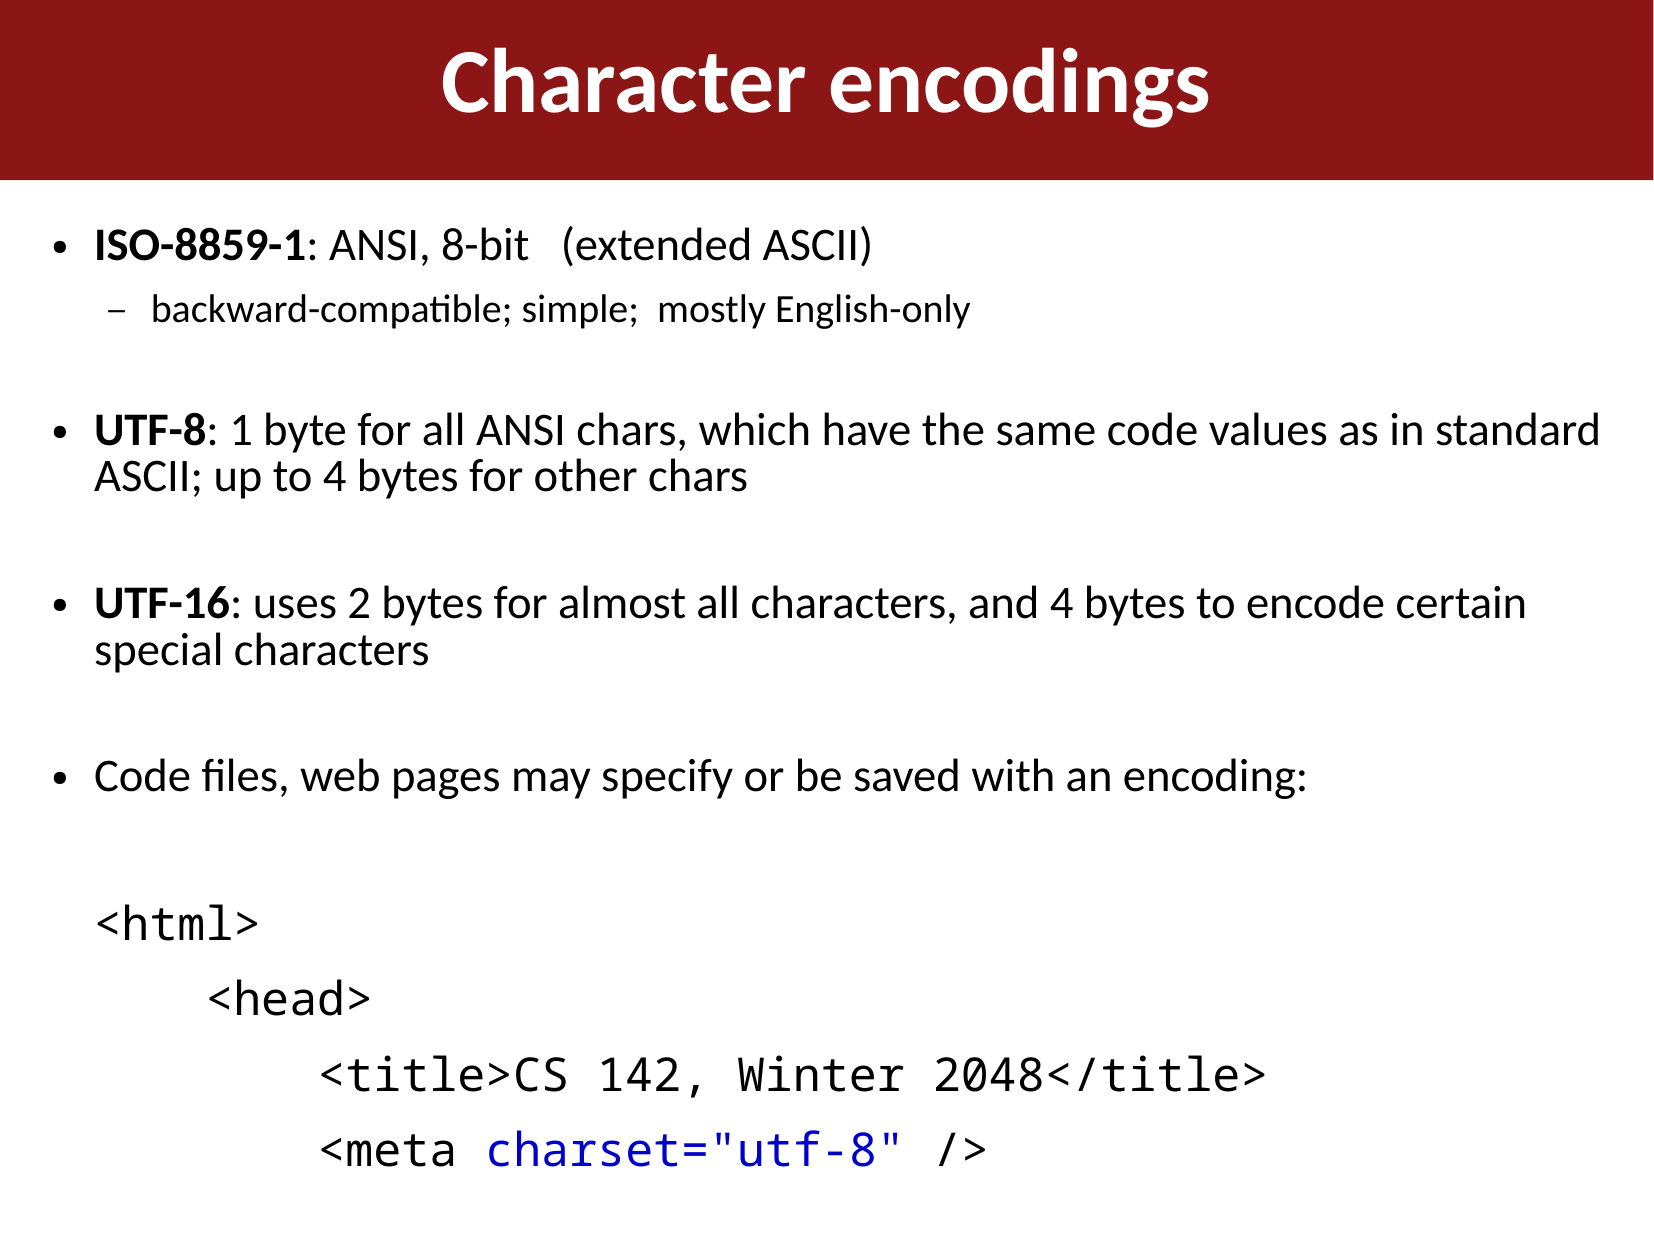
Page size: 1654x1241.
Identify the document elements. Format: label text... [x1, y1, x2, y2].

list ISO-8859-1: ANSI, 8-bit (extended ASCII) backward-compatible; simple; mostly English-only UTF-8: 1 byte for all ANSI chars, which have the same code values as in standard ASCII; up to 4 bytes for other chars UTF-16: uses 2 bytes for almost all characters, and 4 bytes to encode certain special characters Code files, web pages may specify or be saved with an encoding: <html> <head> <title>CS 142, Winter 2048</title> <meta charset="utf-8" /> [37, 225, 1636, 1186]
title Character encodings [0, 0, 1654, 181]
